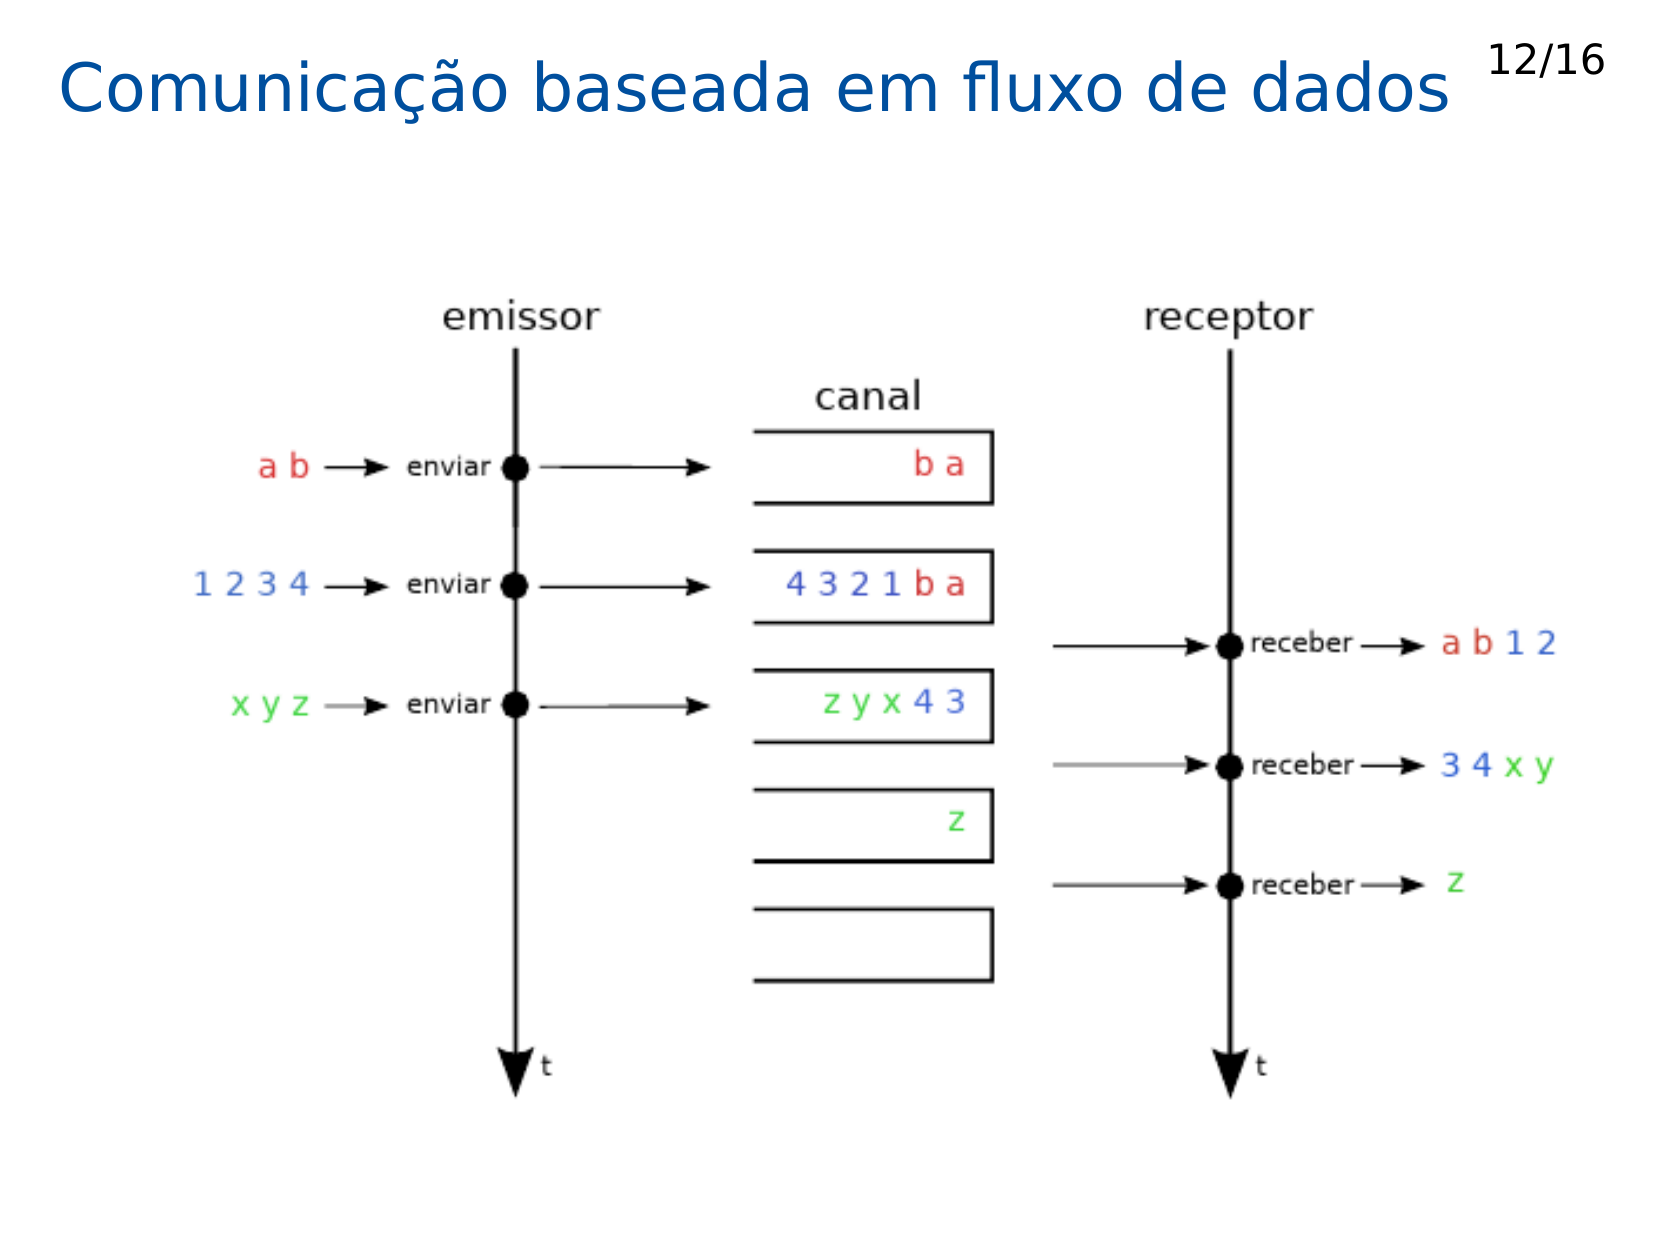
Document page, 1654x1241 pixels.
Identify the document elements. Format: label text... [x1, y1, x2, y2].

title Comunicação baseada em fluxo de dados [59, 10, 1459, 167]
picture [193, 288, 1564, 1109]
